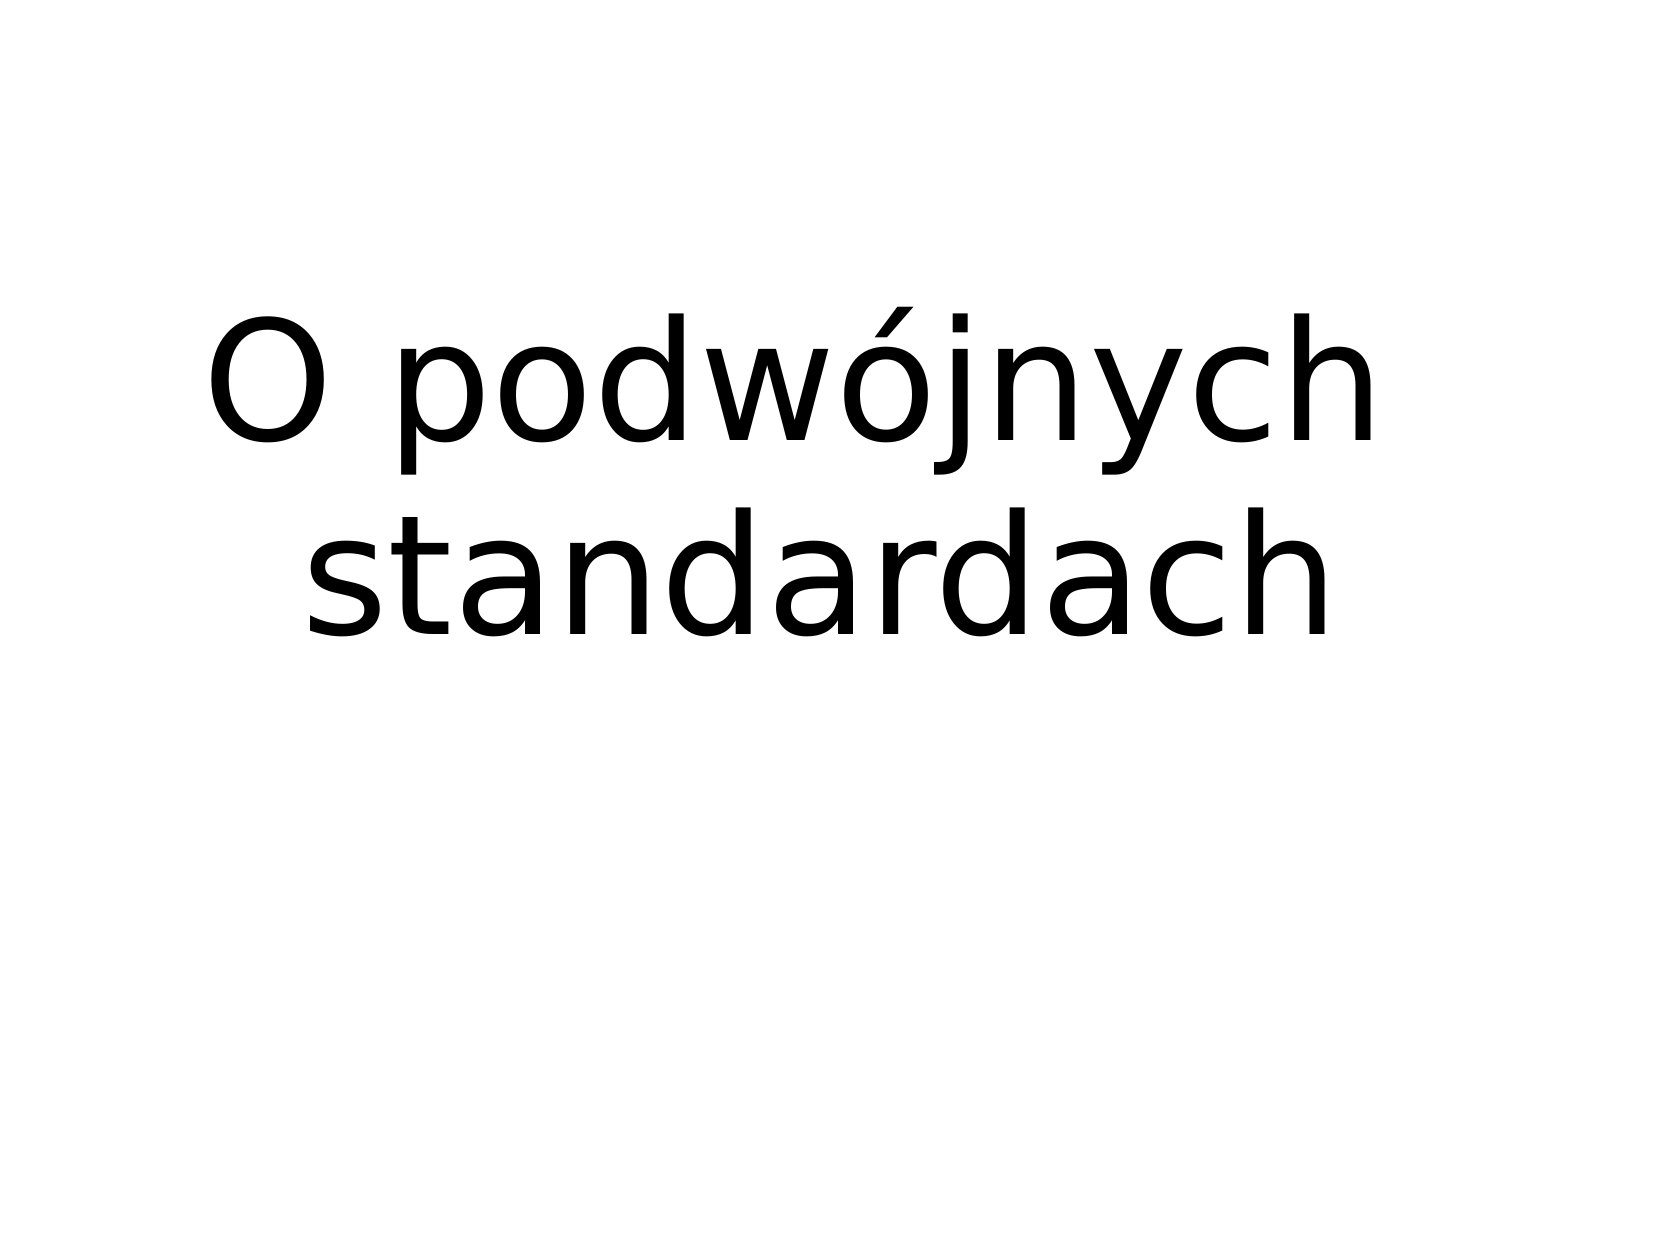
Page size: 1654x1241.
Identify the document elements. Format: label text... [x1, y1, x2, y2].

subtitle O podwójnych standardach [76, 0, 1565, 960]
